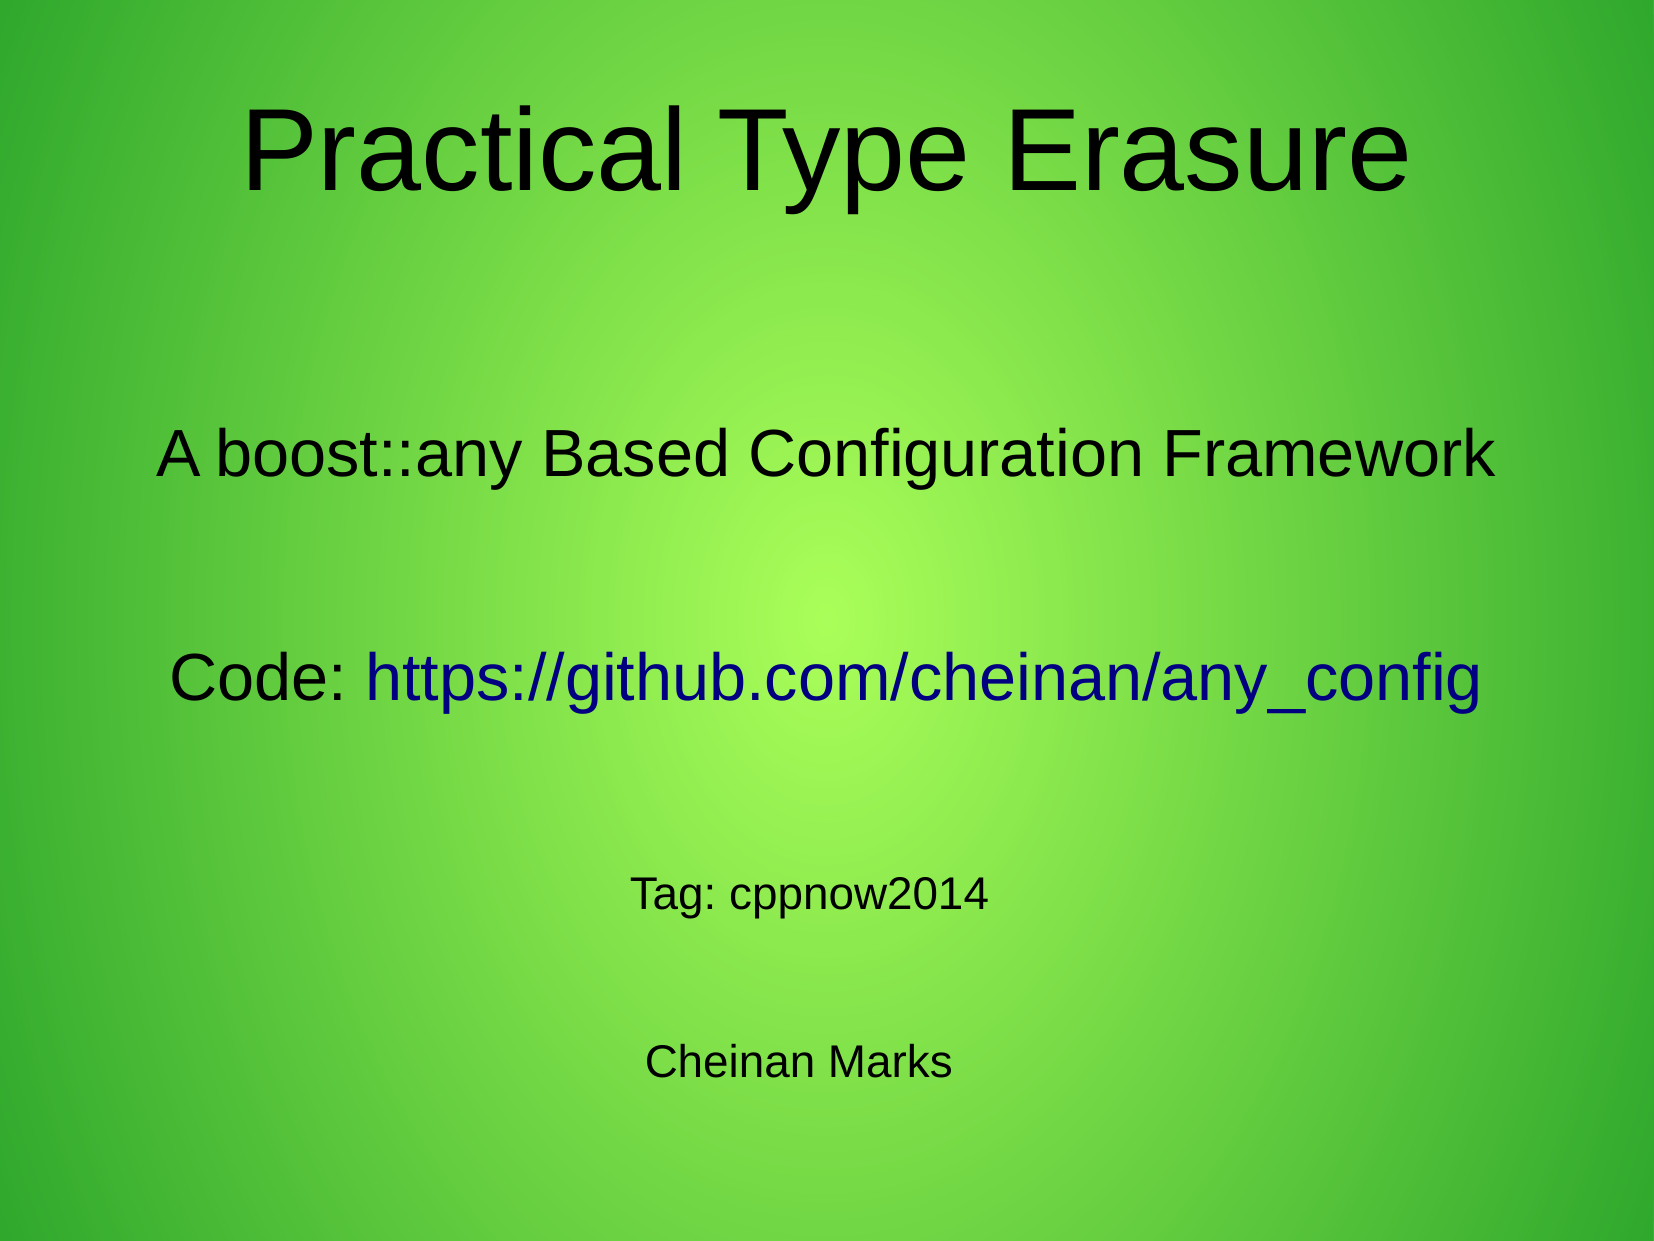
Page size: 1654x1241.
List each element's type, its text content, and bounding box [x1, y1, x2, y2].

title Practical Type Erasure [82, 47, 1571, 252]
text_box Cheinan Marks [630, 1028, 968, 1096]
text_box Tag: cppnow2014 [615, 860, 1004, 927]
subtitle A boost::any Based Configuration Framework Code: https://github.com/cheinan/any_config [82, 360, 1571, 995]
